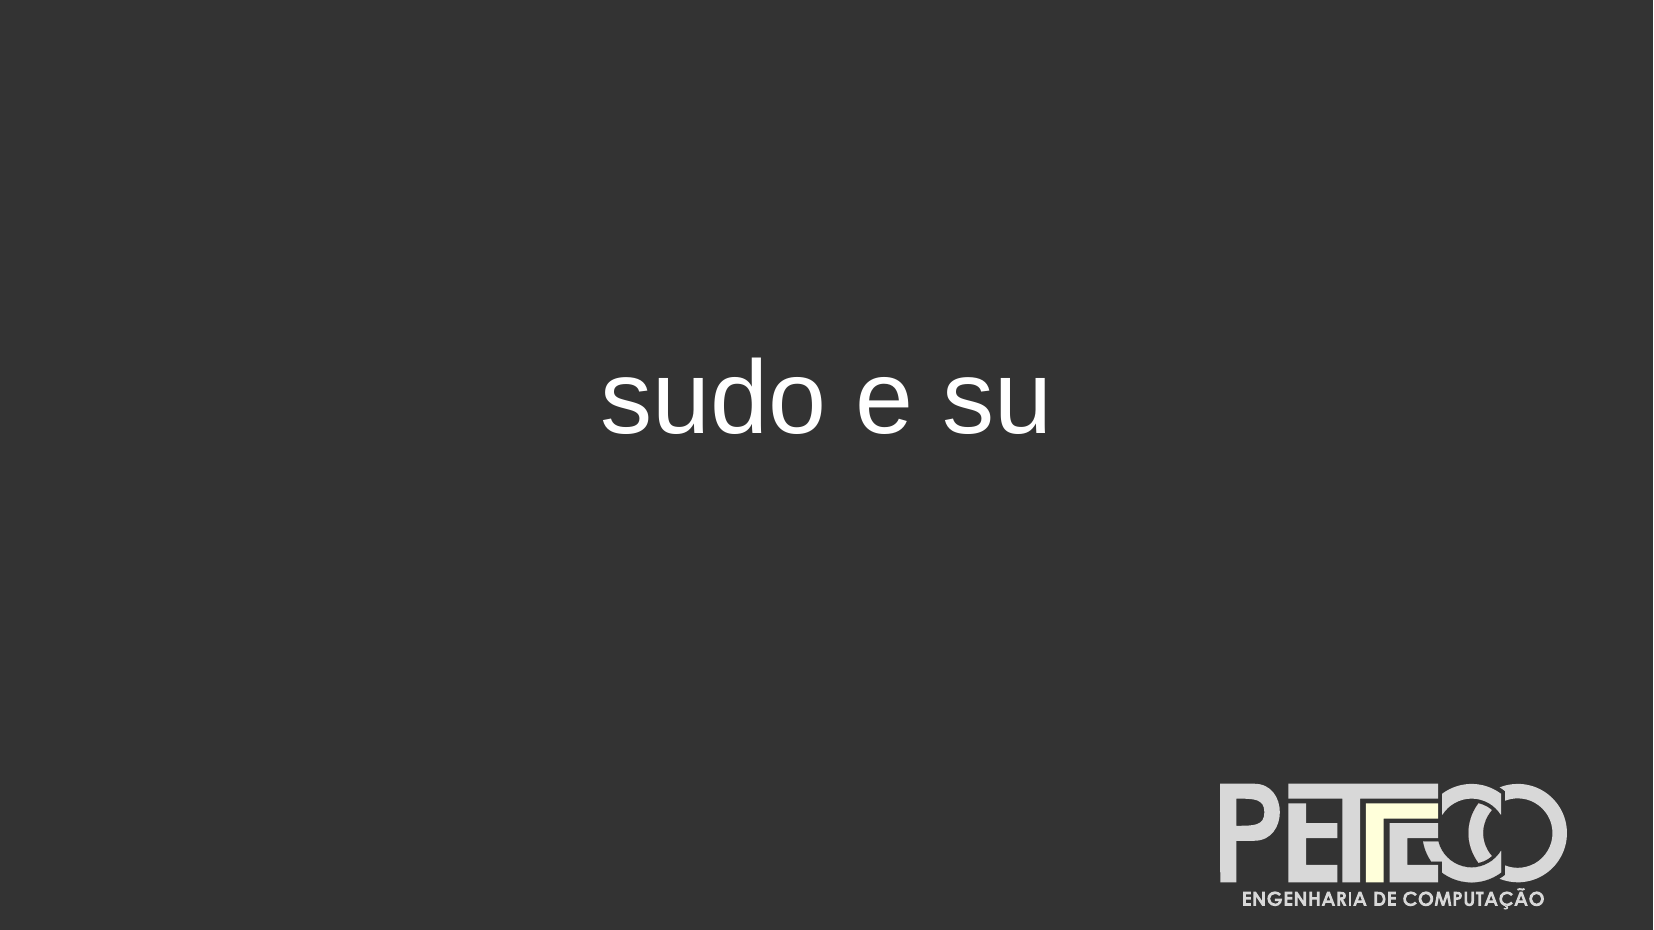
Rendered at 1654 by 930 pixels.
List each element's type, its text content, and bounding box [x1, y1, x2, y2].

subtitle sudo e su [82, 37, 1571, 757]
